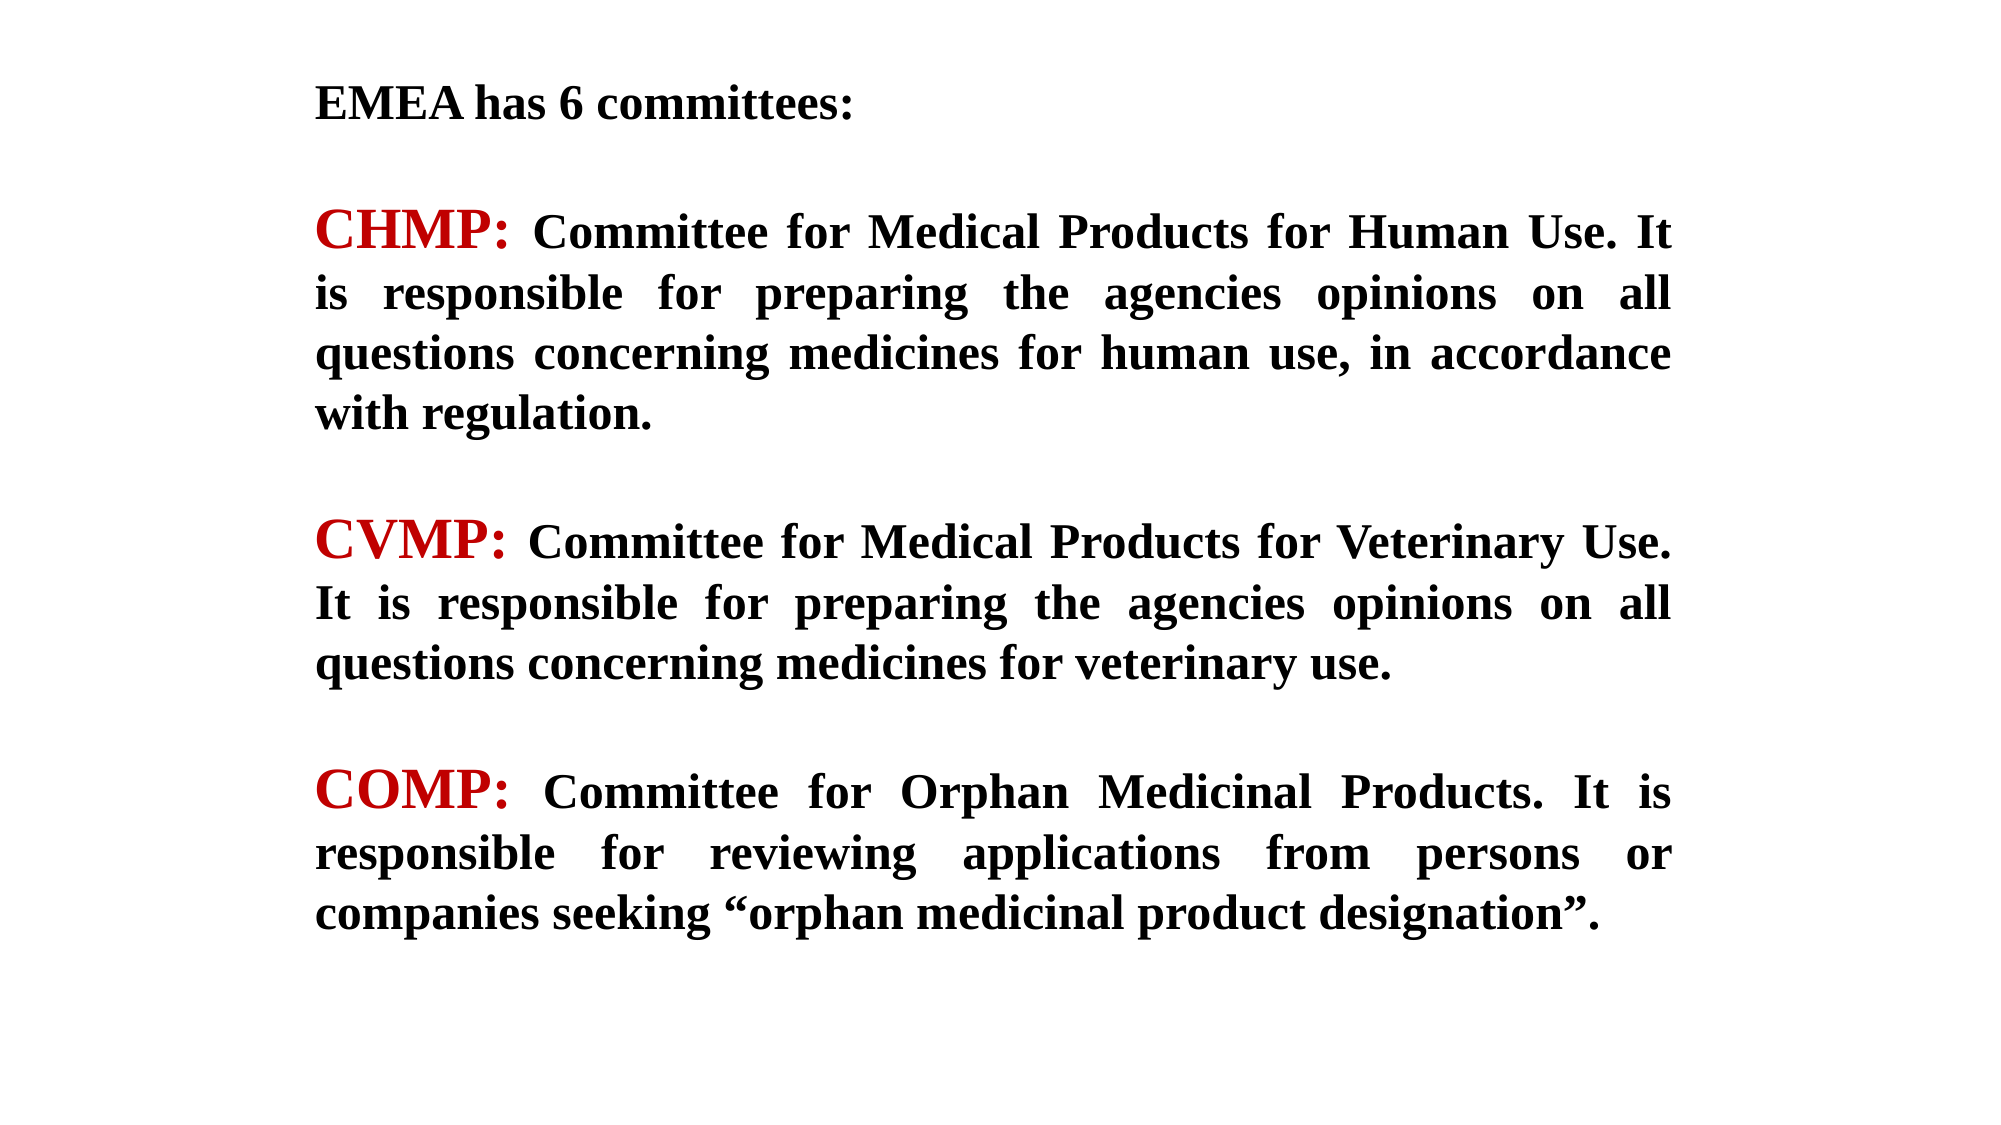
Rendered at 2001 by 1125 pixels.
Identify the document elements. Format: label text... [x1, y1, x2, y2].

text_box EMEA has 6 committees: CHMP: Committee for Medical Products for Human Use. It is responsible for preparing the agencies opinions on all questions concerning medicines for human use, in accordance with regulation. CVMP: Committee for Medical Products for Veterinary Use. It is responsible for preparing the agencies opinions on all questions concerning medicines for veterinary use. COMP: Committee for Orphan Medicinal Products. It is responsible for reviewing applications from persons or companies seeking “orphan medicinal product designation”. [300, 62, 1688, 1008]
